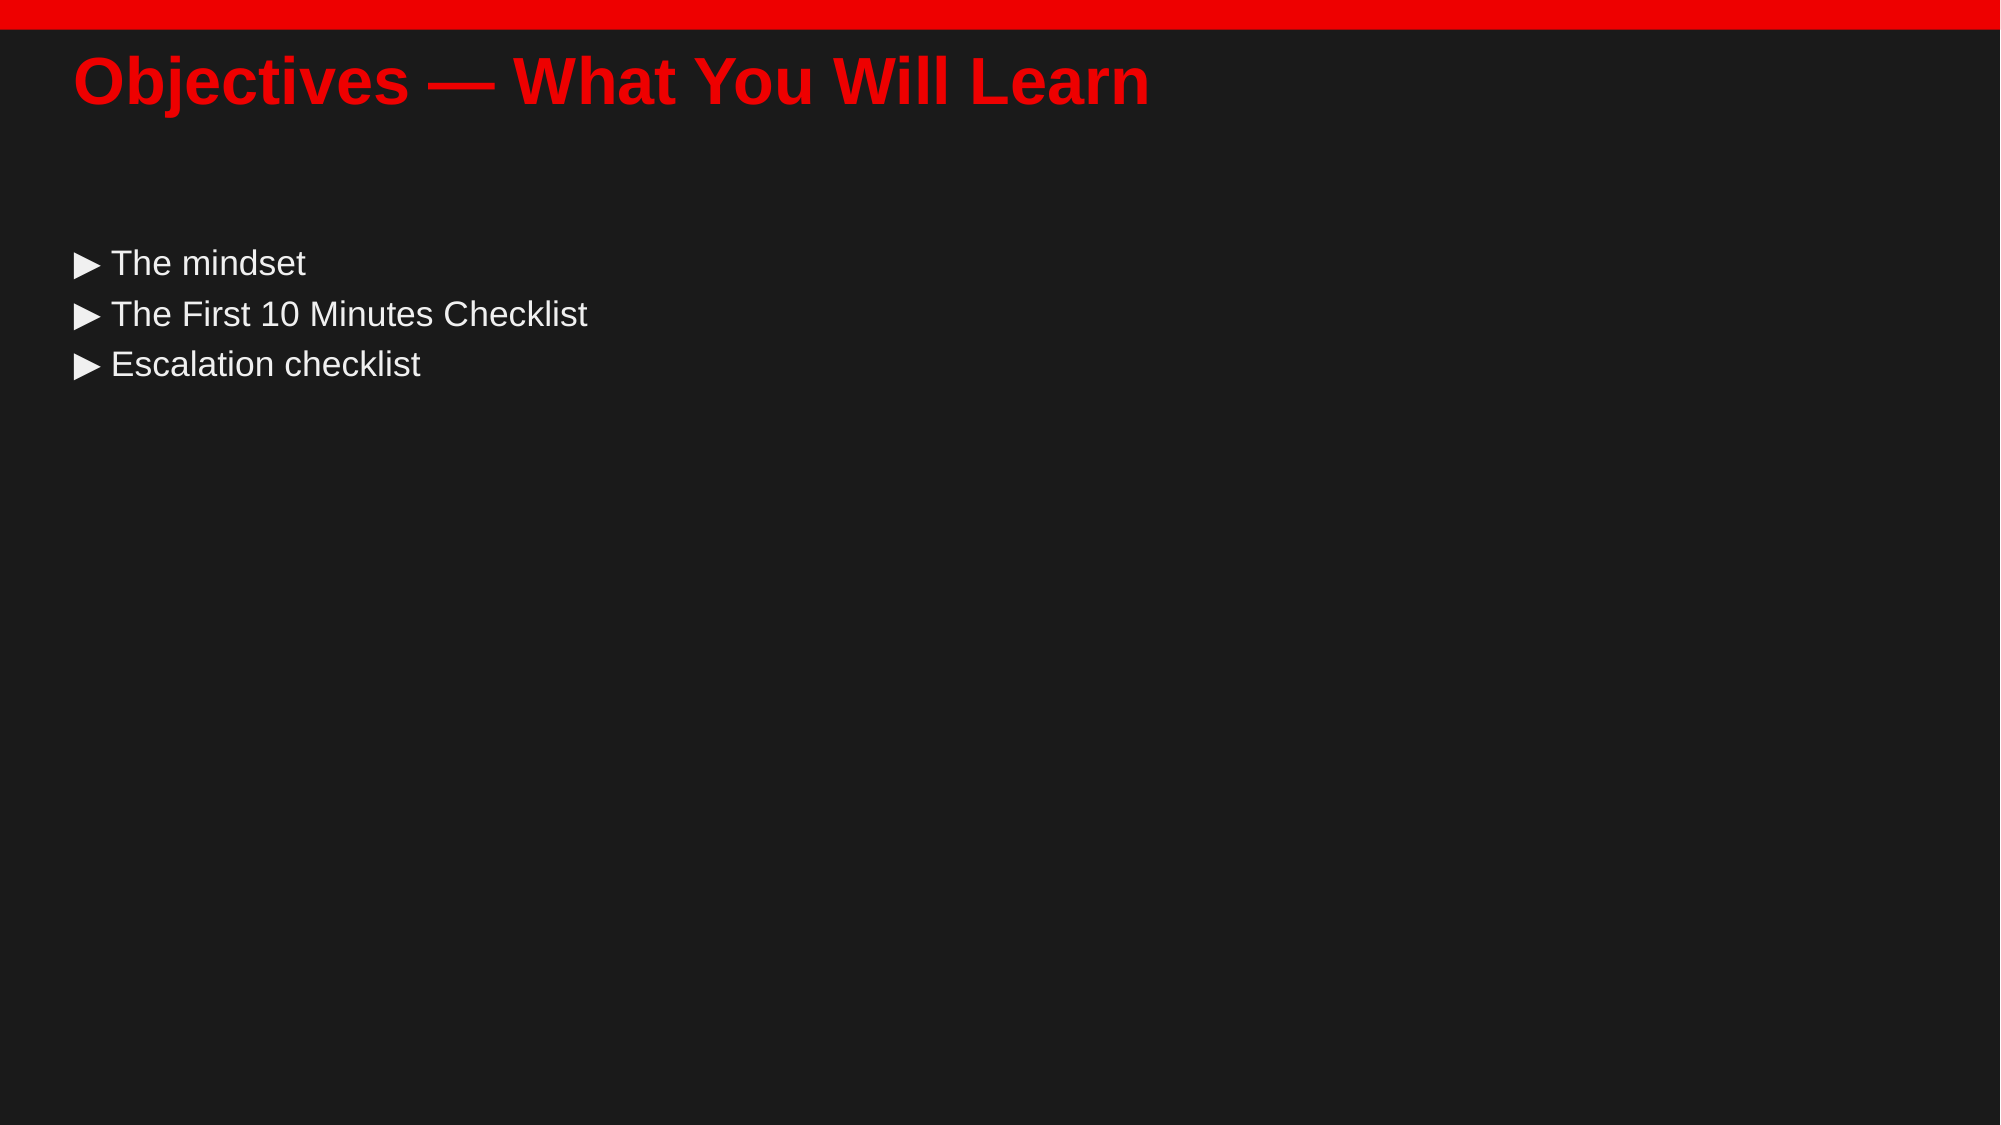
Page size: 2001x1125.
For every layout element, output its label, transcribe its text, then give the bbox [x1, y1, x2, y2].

text_box Objectives — What You Will Learn [59, 36, 1942, 208]
text_box [0, 0, 2001, 30]
text_box ▶ The mindset ▶ The First 10 Minutes Checklist ▶ Escalation checklist [59, 236, 1942, 1037]
